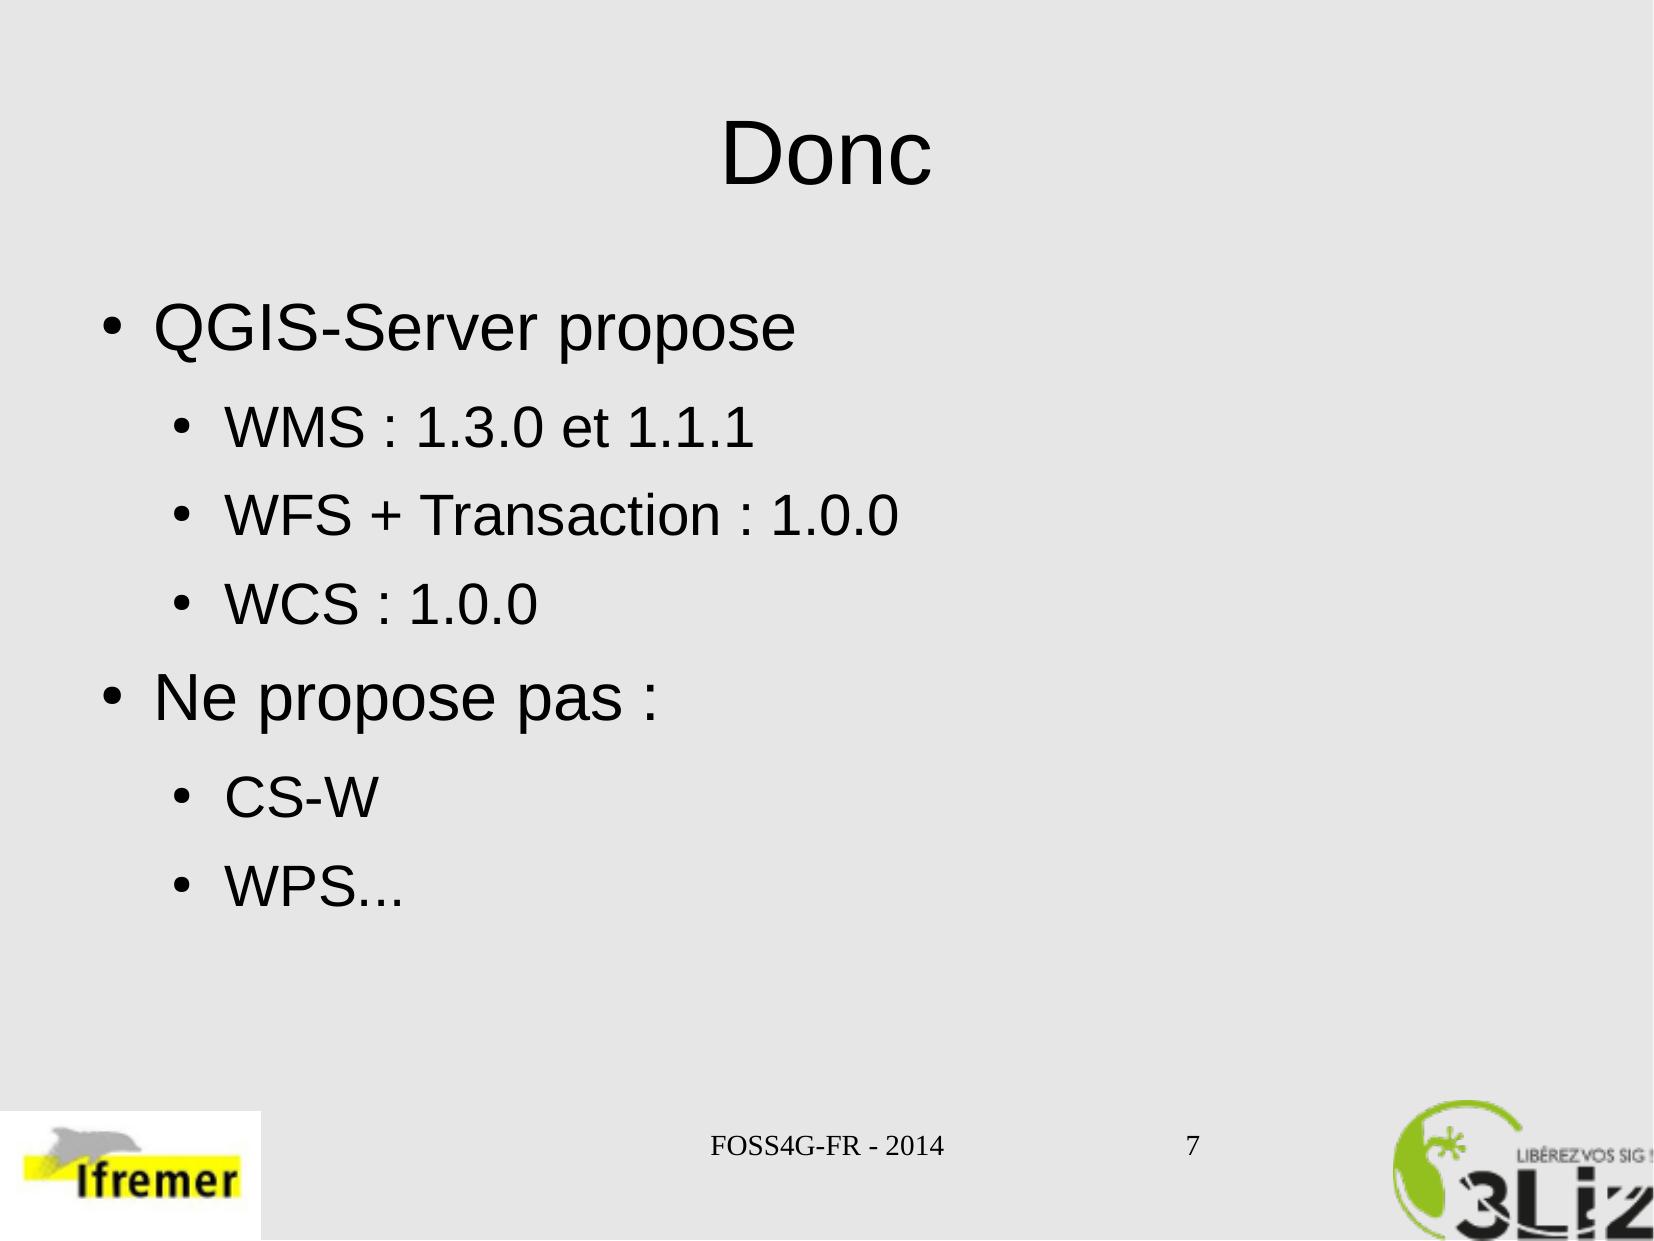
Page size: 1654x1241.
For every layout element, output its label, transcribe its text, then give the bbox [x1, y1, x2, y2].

picture [0, 1111, 261, 1241]
list QGIS-Server propose WMS : 1.3.0 et 1.1.1 WFS + Transaction : 1.0.0 WCS : 1.0.0 Ne propose pas : CS-W WPS... [82, 290, 1571, 1010]
picture [1393, 1100, 1654, 1241]
title Donc [82, 49, 1571, 257]
